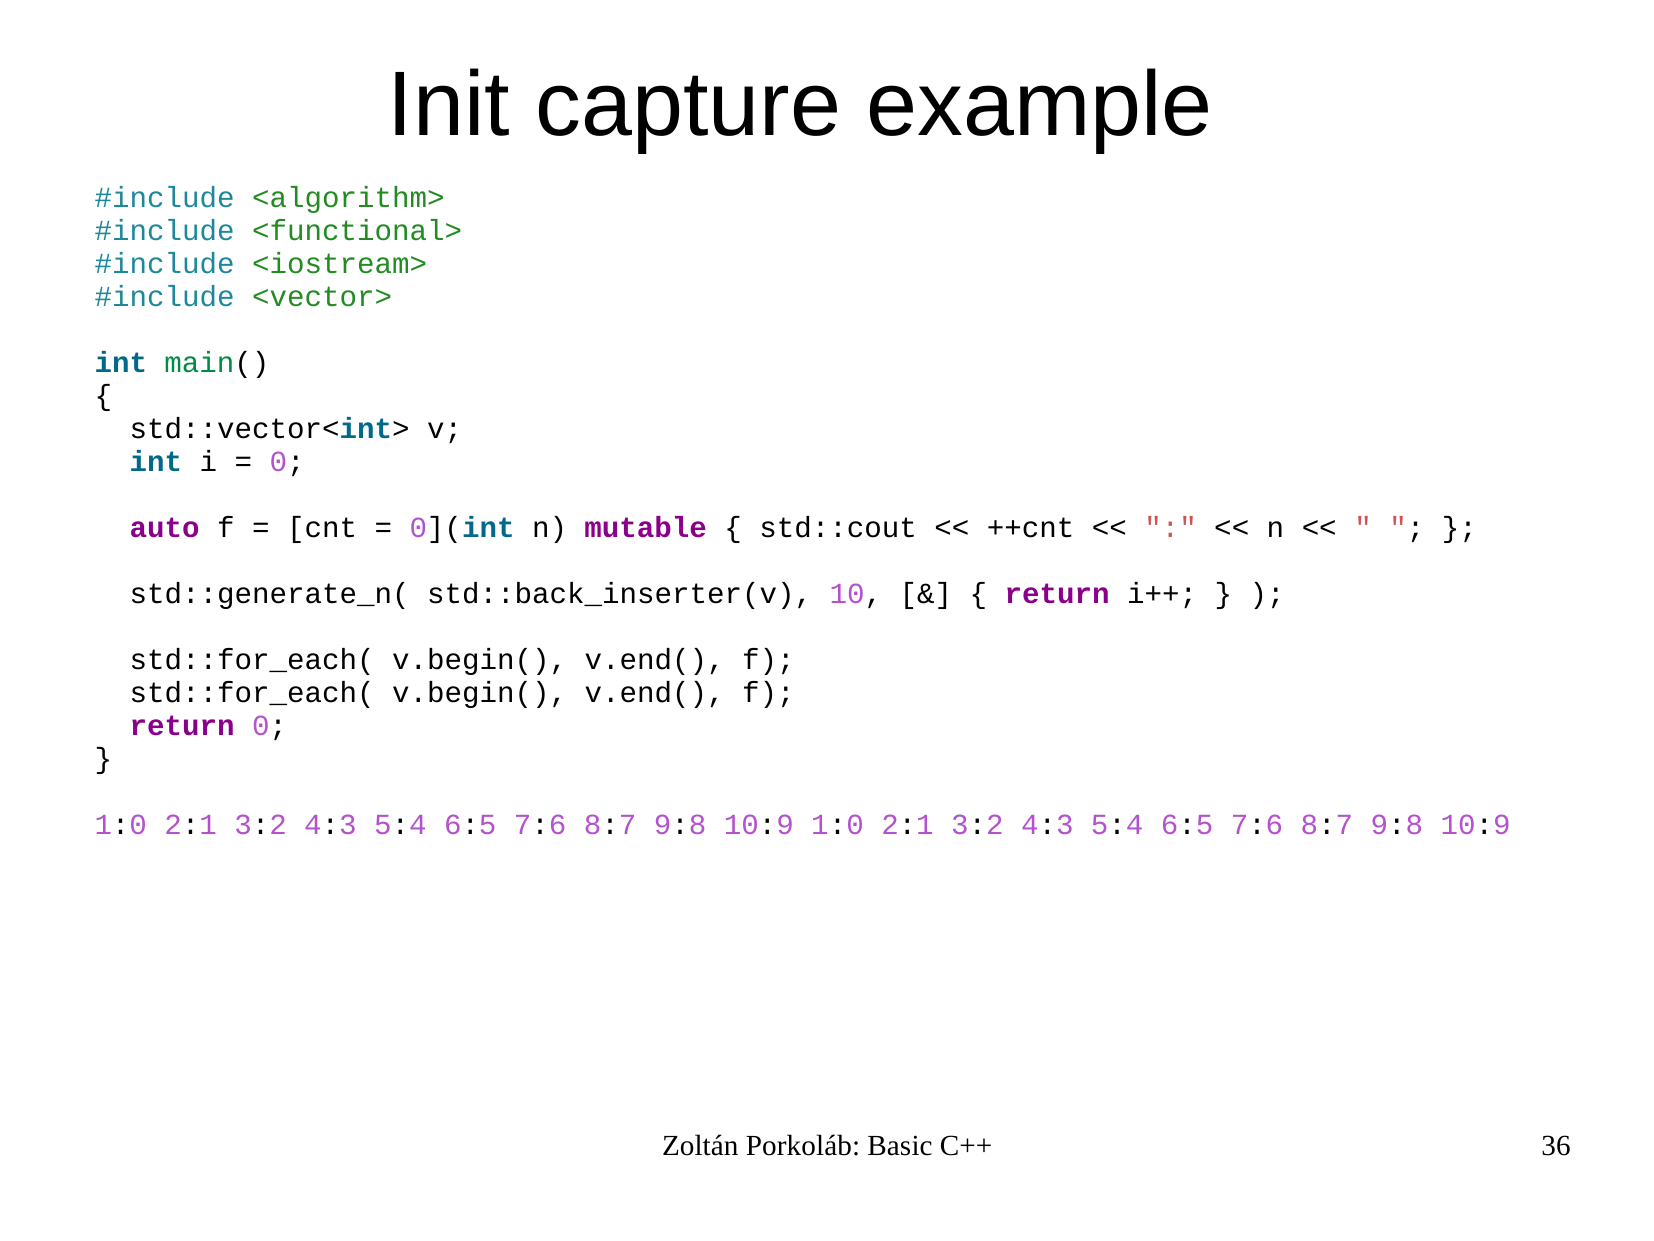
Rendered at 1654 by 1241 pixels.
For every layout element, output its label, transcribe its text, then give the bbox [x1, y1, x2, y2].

text_box #include <algorithm> #include <functional> #include <iostream> #include <vector> int main() { std::vector<int> v; int i = 0; auto f = [cnt = 0](int n) mutable { std::cout << ++cnt << ":" << n << " "; }; std::generate_n( std::back_inserter(v), 10, [&] { return i++; } ); std::for_each( v.begin(), v.end(), f); std::for_each( v.begin(), v.end(), f); return 0; } 1:0 2:1 3:2 4:3 5:4 6:5 7:6 8:7 9:8 10:9 1:0 2:1 3:2 4:3 5:4 6:5 7:6 8:7 9:8 10:9 [79, 142, 1654, 1133]
title Init capture example [56, 0, 1546, 208]
